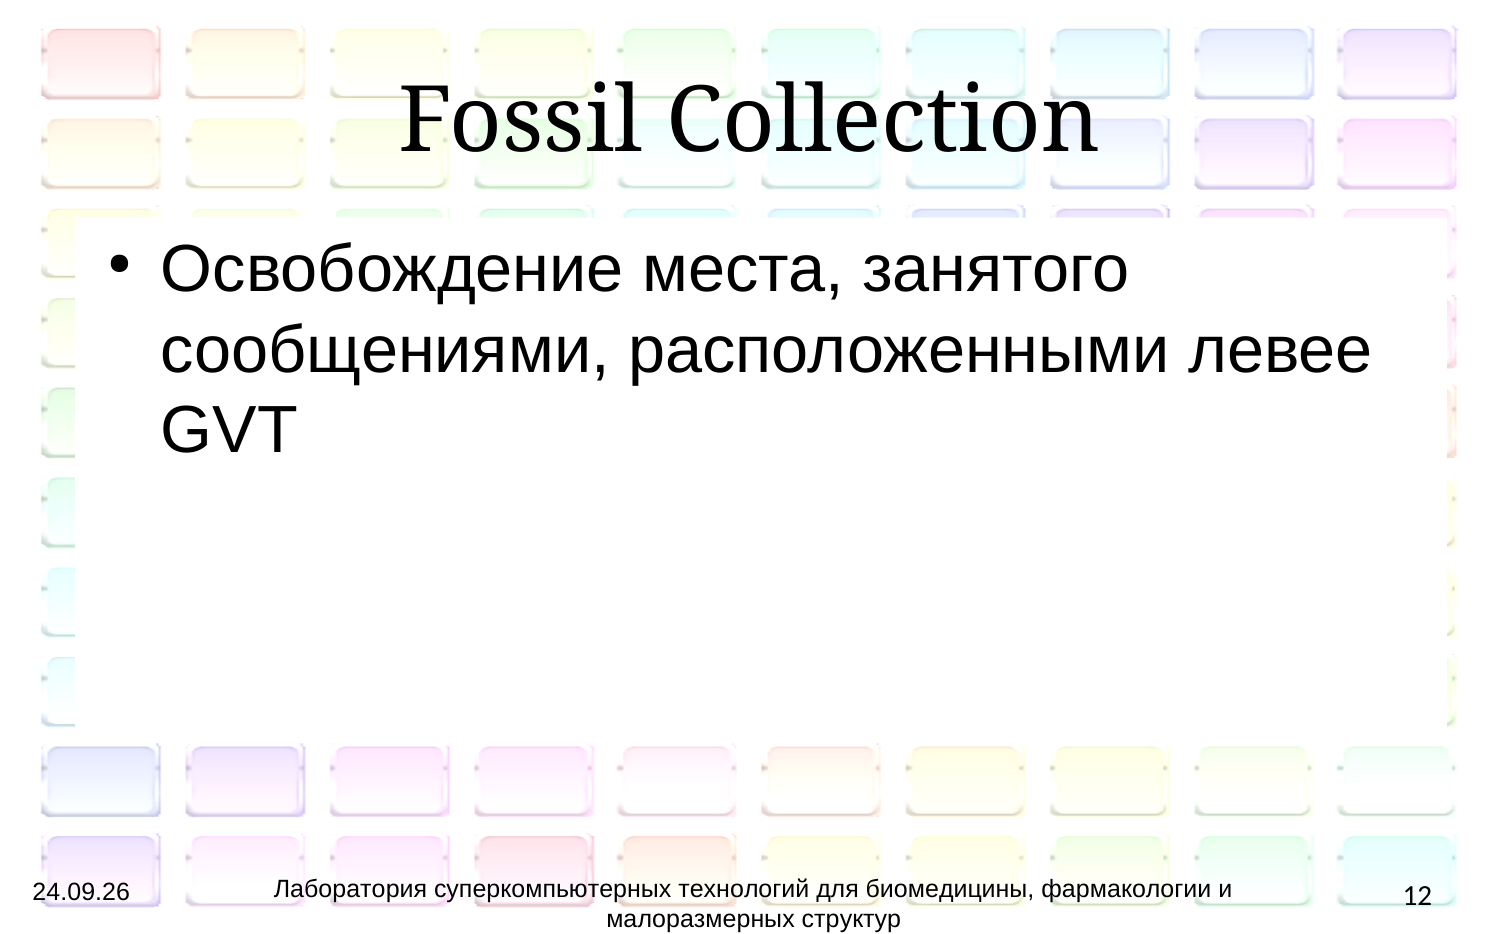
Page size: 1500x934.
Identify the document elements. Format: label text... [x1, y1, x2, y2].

text_box 14.04.14 [17, 868, 184, 918]
text_box Лаборатория суперкомпьютерных технологий для биомедицины, фармакологии и малоразмерных структур [171, 864, 1338, 915]
picture [0, 0, 1500, 934]
text_box <номер> [1387, 868, 1473, 918]
list Освобождение места, занятого сообщениями, расположенными левее GVT [75, 217, 1447, 741]
title Fossil Collection [75, 37, 1426, 193]
